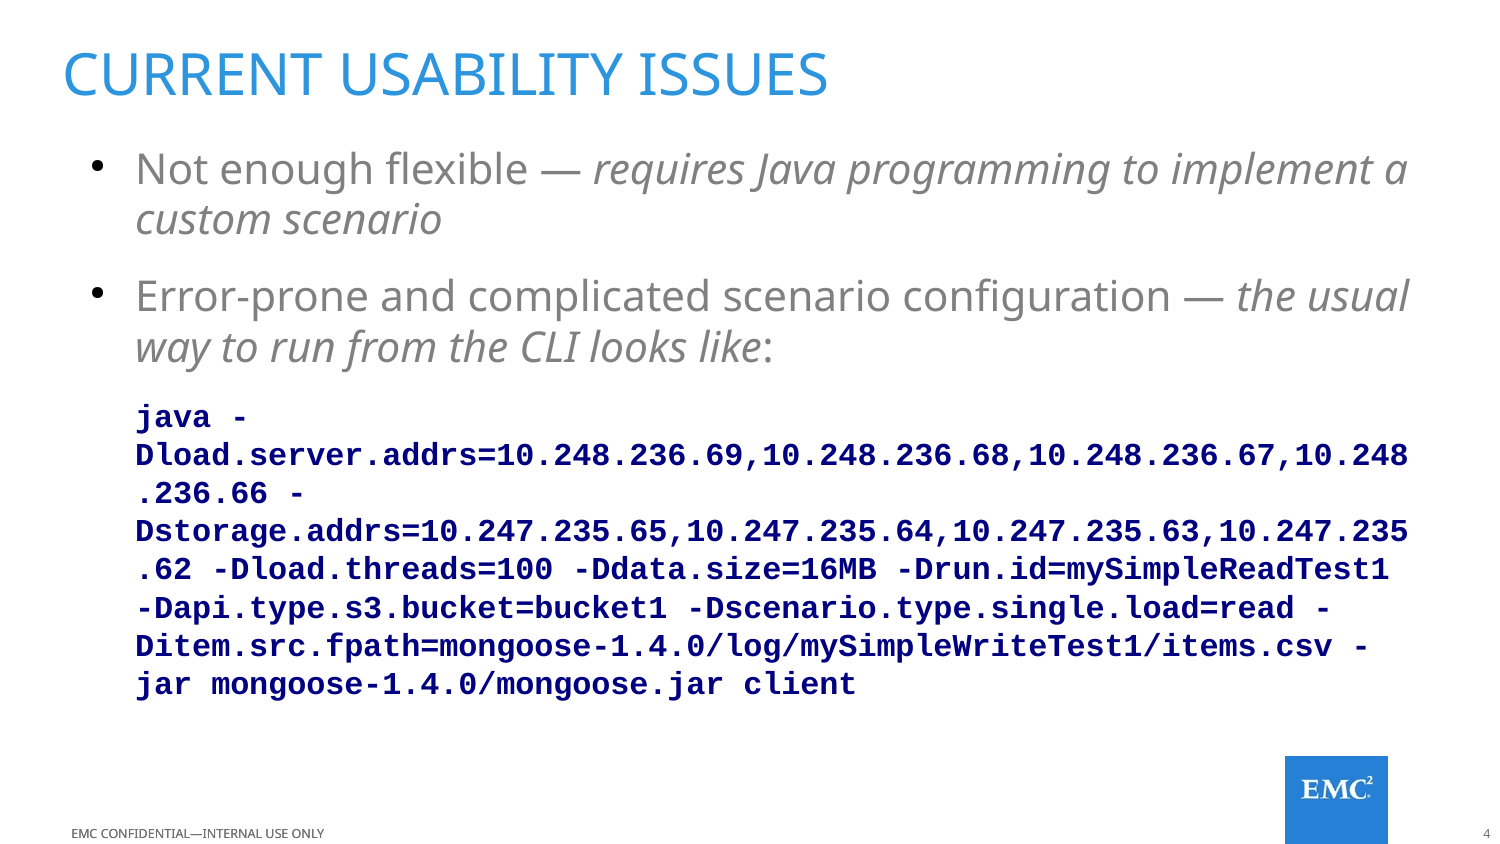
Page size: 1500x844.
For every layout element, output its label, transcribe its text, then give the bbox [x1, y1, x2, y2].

title Current usability issues [62, 37, 1450, 108]
list Not enough flexible — requires Java programming to implement a custom scenario Error-prone and complicated scenario configuration — the usual way to run from the CLI looks like: java -Dload.server.addrs=10.248.236.69,10.248.236.68,10.248.236.67,10.248.236.66 -Dstorage.addrs=10.247.235.65,10.247.235.64,10.247.235.63,10.247.235.62 -Dload.threads=100 -Ddata.size=16MB -Drun.id=mySimpleReadTest1 -Dapi.type.s3.bucket=bucket1 -Dscenario.type.single.load=read -Ditem.src.fpath=mongoose-1.4.0/log/mySimpleWriteTest1/items.csv -jar mongoose-1.4.0/mongoose.jar client [75, 141, 1425, 745]
picture [1285, 756, 1388, 844]
